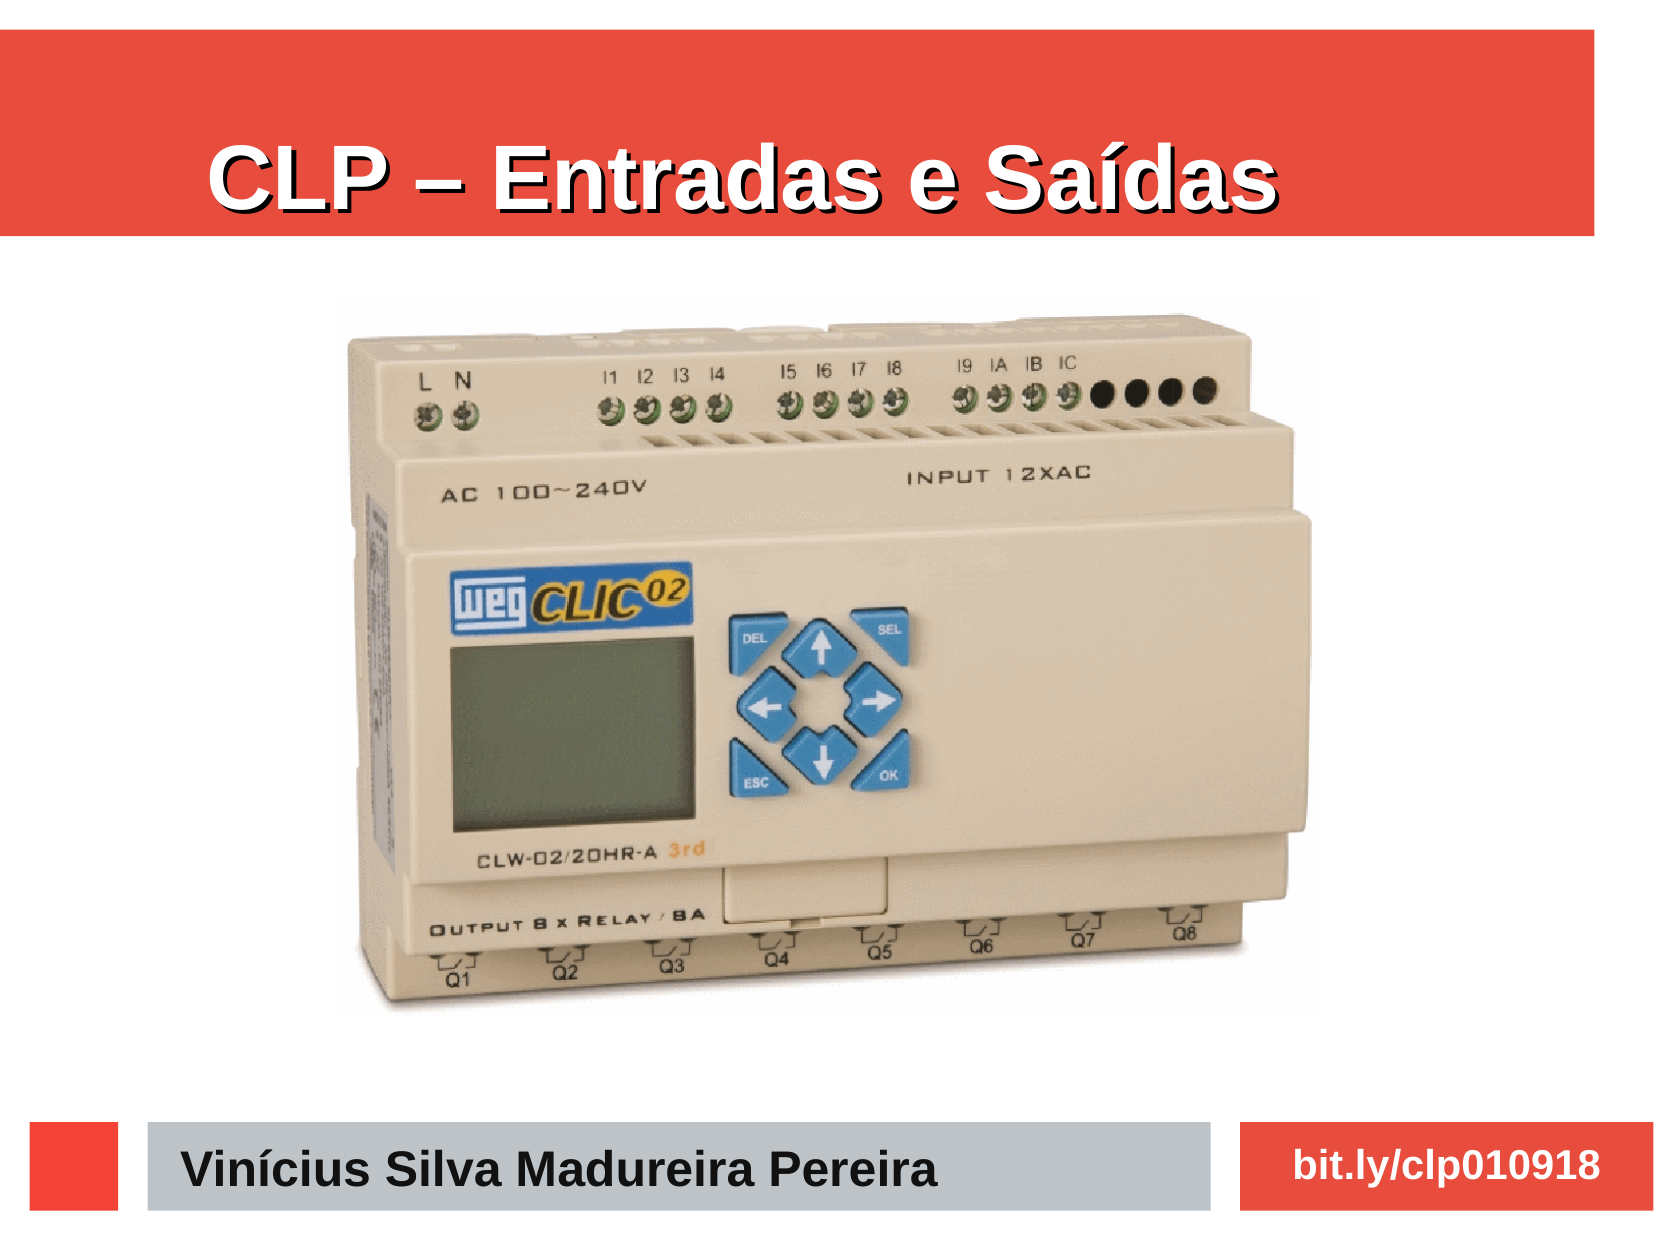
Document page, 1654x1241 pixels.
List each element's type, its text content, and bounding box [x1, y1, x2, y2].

picture [338, 259, 1316, 1036]
text_box bit.ly/clp010918 [1228, 1133, 1654, 1205]
title CLP – Entradas e Saídas [206, 0, 1447, 229]
text_box Vinícius Silva Madureira Pereira [165, 1133, 1170, 1205]
